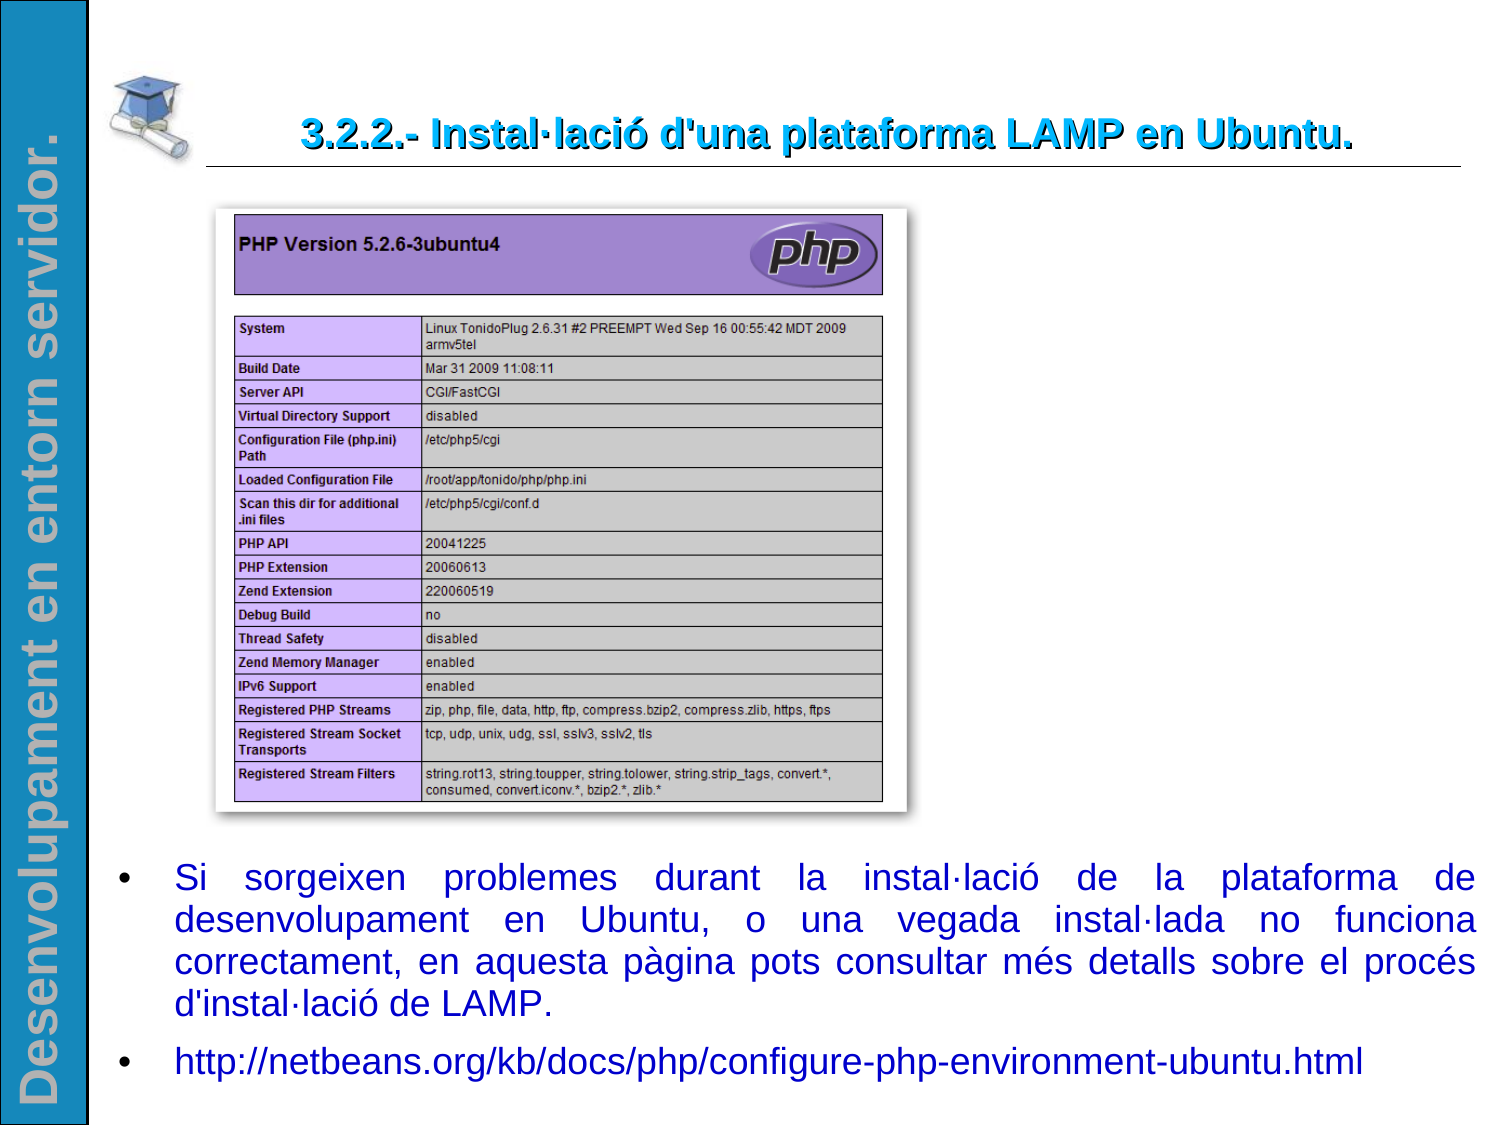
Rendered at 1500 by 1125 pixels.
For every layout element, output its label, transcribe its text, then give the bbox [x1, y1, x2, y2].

title 3.2.2.- Instal·lació d'una plataforma LAMP en Ubuntu. [206, 88, 1447, 178]
picture [93, 61, 206, 174]
picture [206, 199, 922, 827]
list Si sorgeixen problemes durant la instal·lació de la plataforma de desenvolupament en Ubuntu, o una vegada instal·lada no funciona correctament, en aquesta pàgina pots consultar més detalls sobre el procés d'instal·lació de LAMP. http://netbeans.org/kb/docs/php/configure-php-environment-ubuntu.html [118, 856, 1477, 1083]
